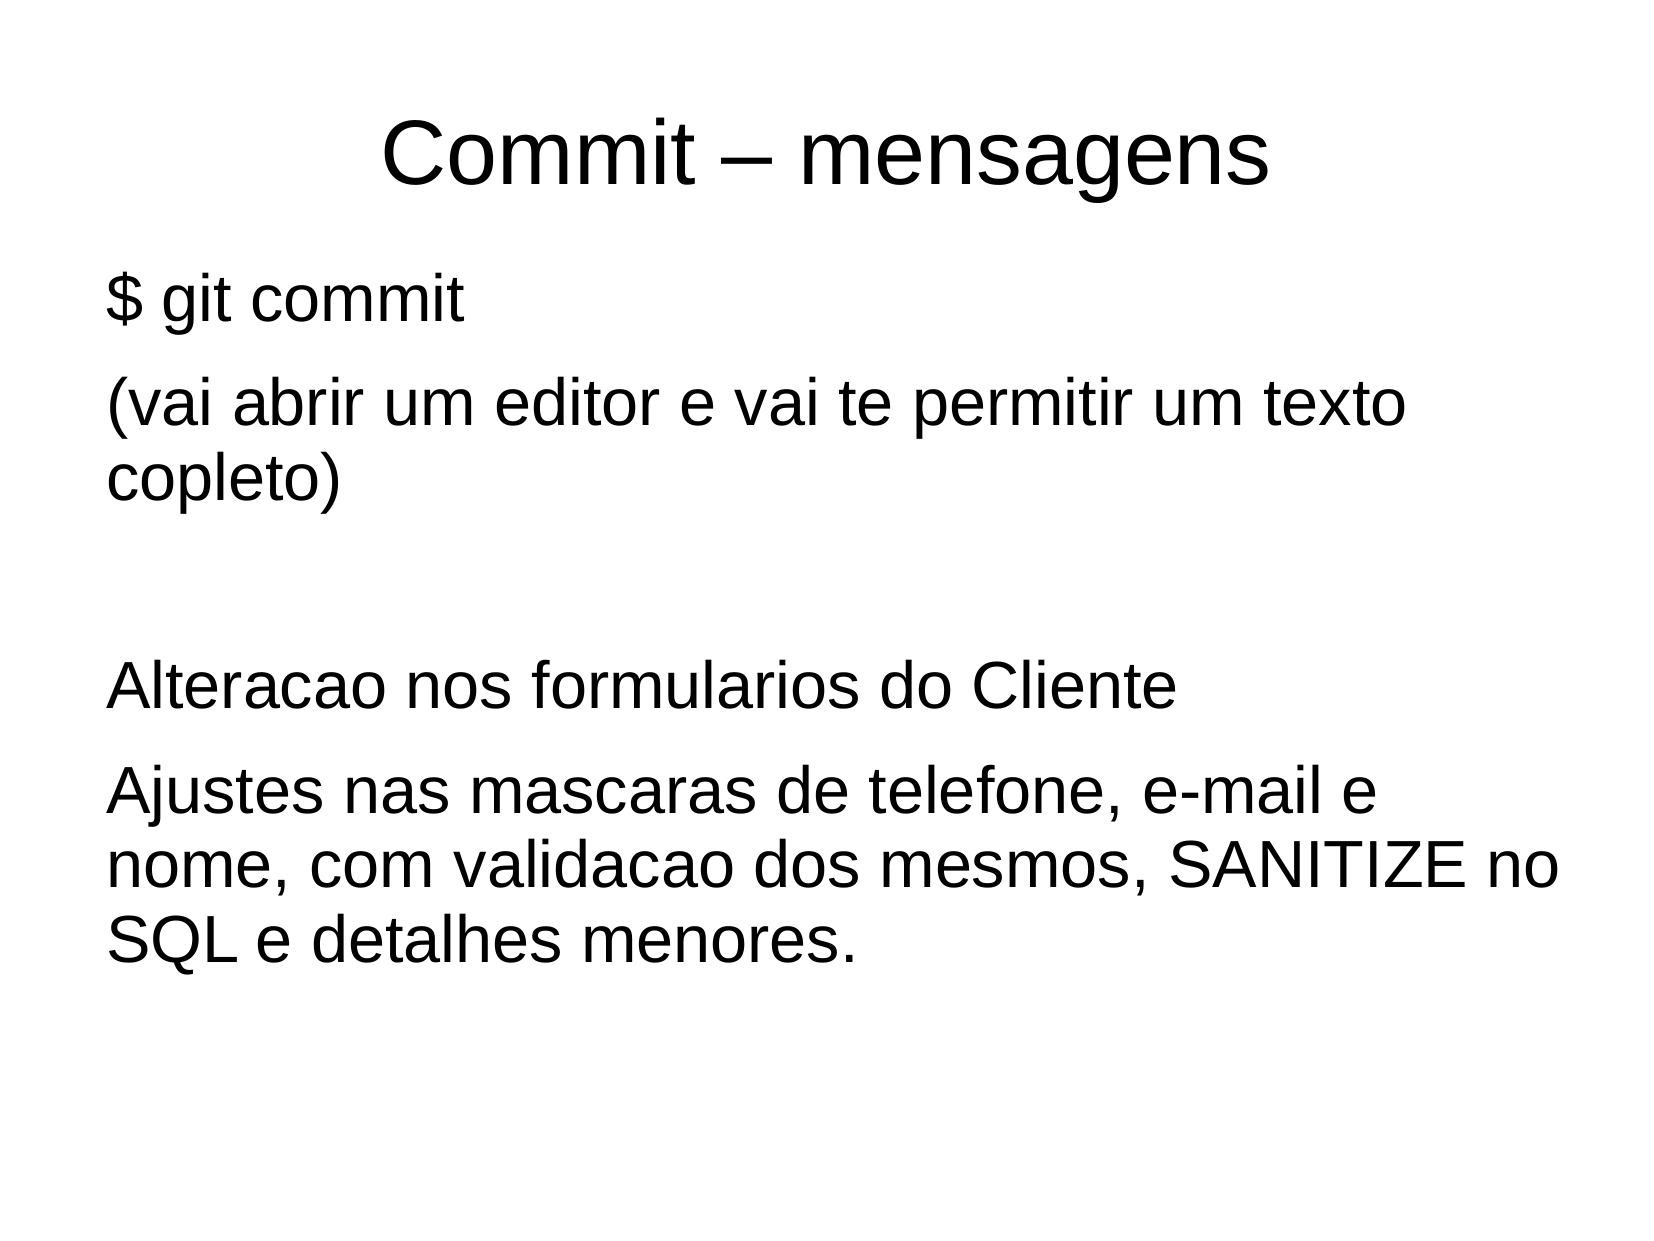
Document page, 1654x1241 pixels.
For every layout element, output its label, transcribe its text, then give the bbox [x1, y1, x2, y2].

title Commit – mensagens [82, 49, 1571, 257]
list $ git commit (vai abrir um editor e vai te permitir um texto copleto) Alteracao nos formularios do Cliente Ajustes nas mascaras de telefone, e-mail e nome, com validacao dos mesmos, SANITIZE no SQL e detalhes menores. [106, 260, 1572, 1128]
